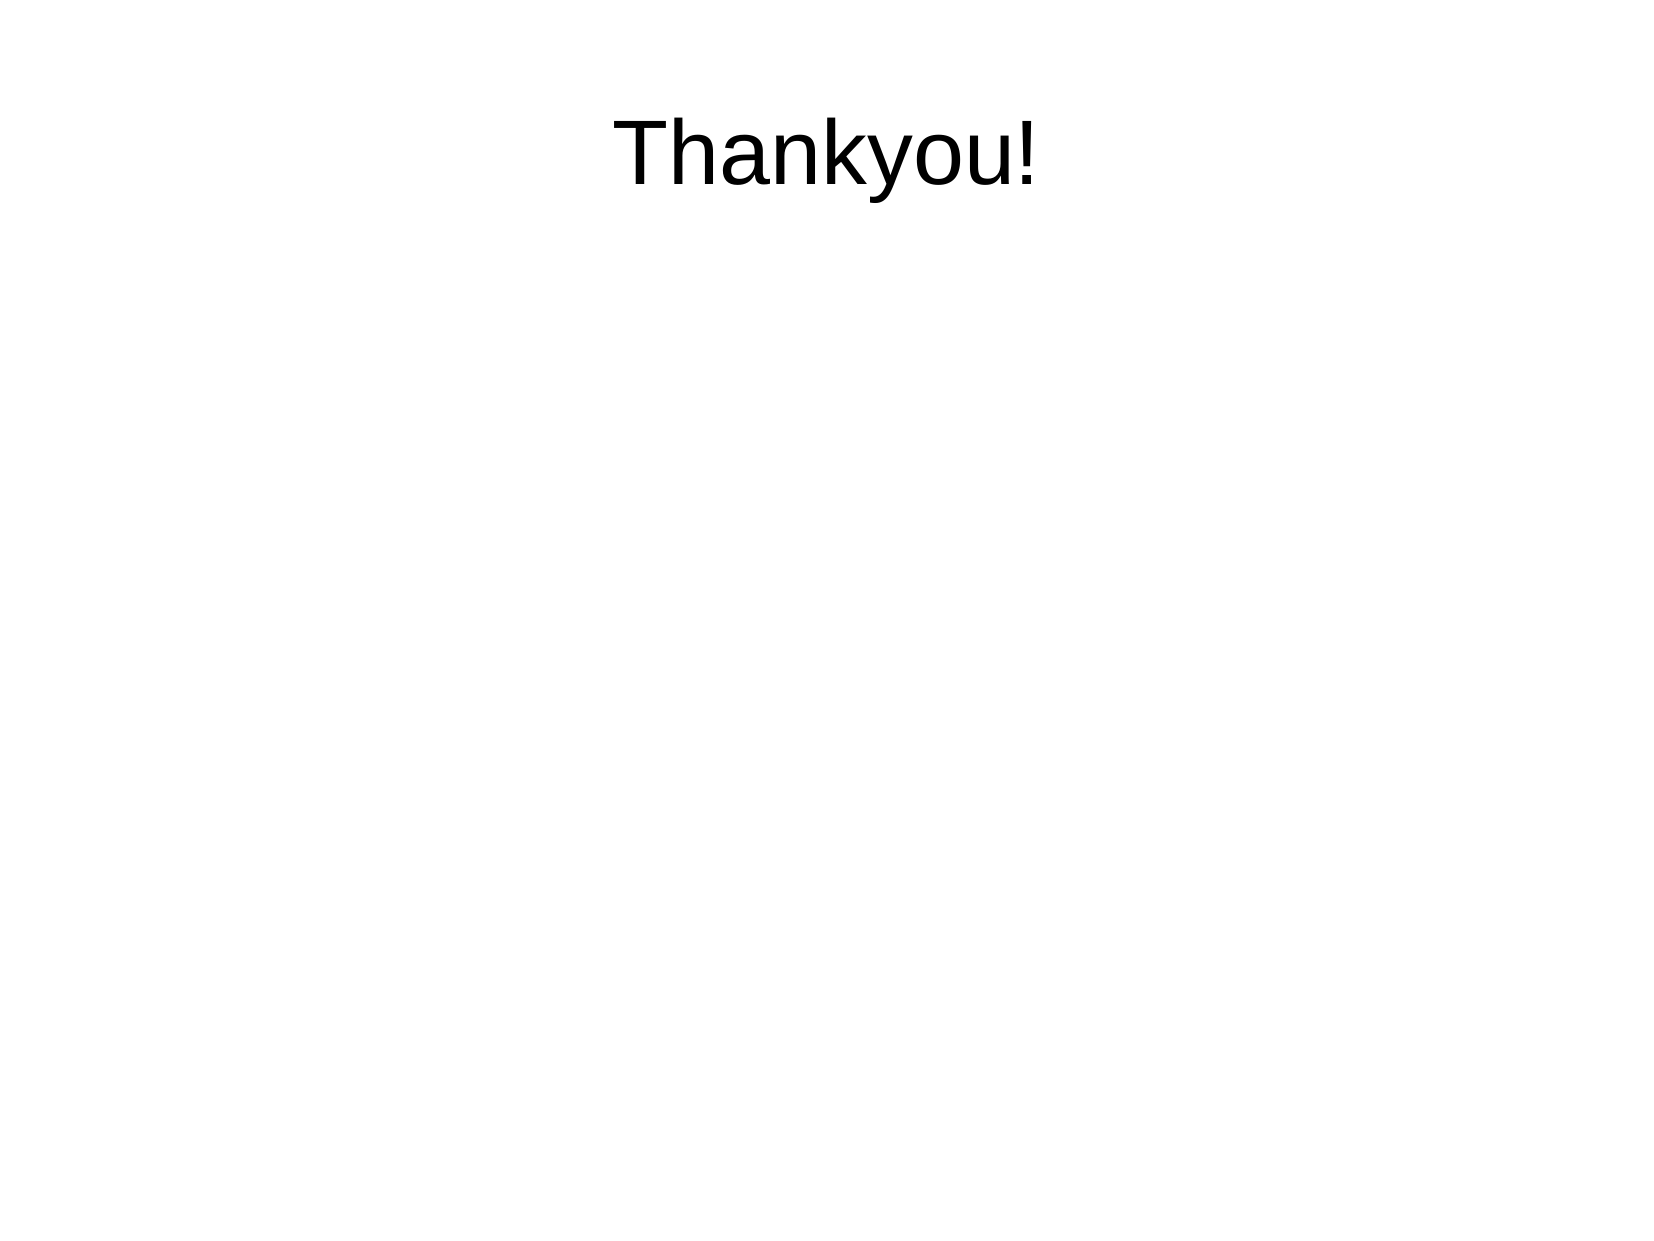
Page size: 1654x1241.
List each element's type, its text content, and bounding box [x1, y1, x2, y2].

title Thankyou! [82, 49, 1571, 257]
